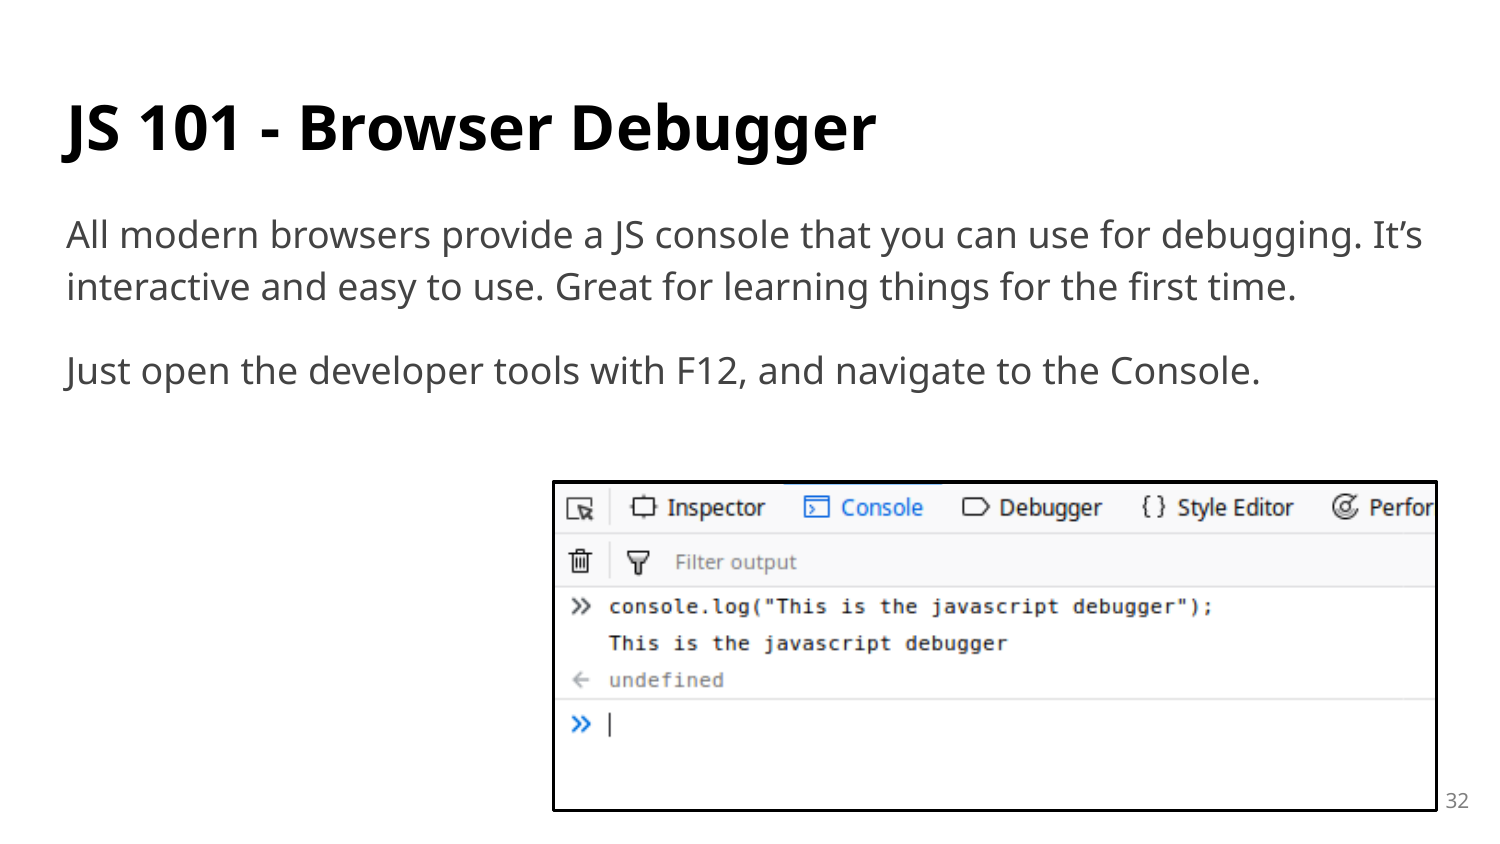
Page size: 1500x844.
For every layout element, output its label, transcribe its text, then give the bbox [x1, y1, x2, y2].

title JS 101 - Browser Debugger [51, 72, 1449, 176]
picture [554, 483, 1436, 809]
list All modern browsers provide a JS console that you can use for debugging. It’s interactive and easy to use. Great for learning things for the first time. Just open the developer tools with F12, and navigate to the Console. [51, 189, 1449, 471]
slide_number <number> [1394, 769, 1484, 834]
